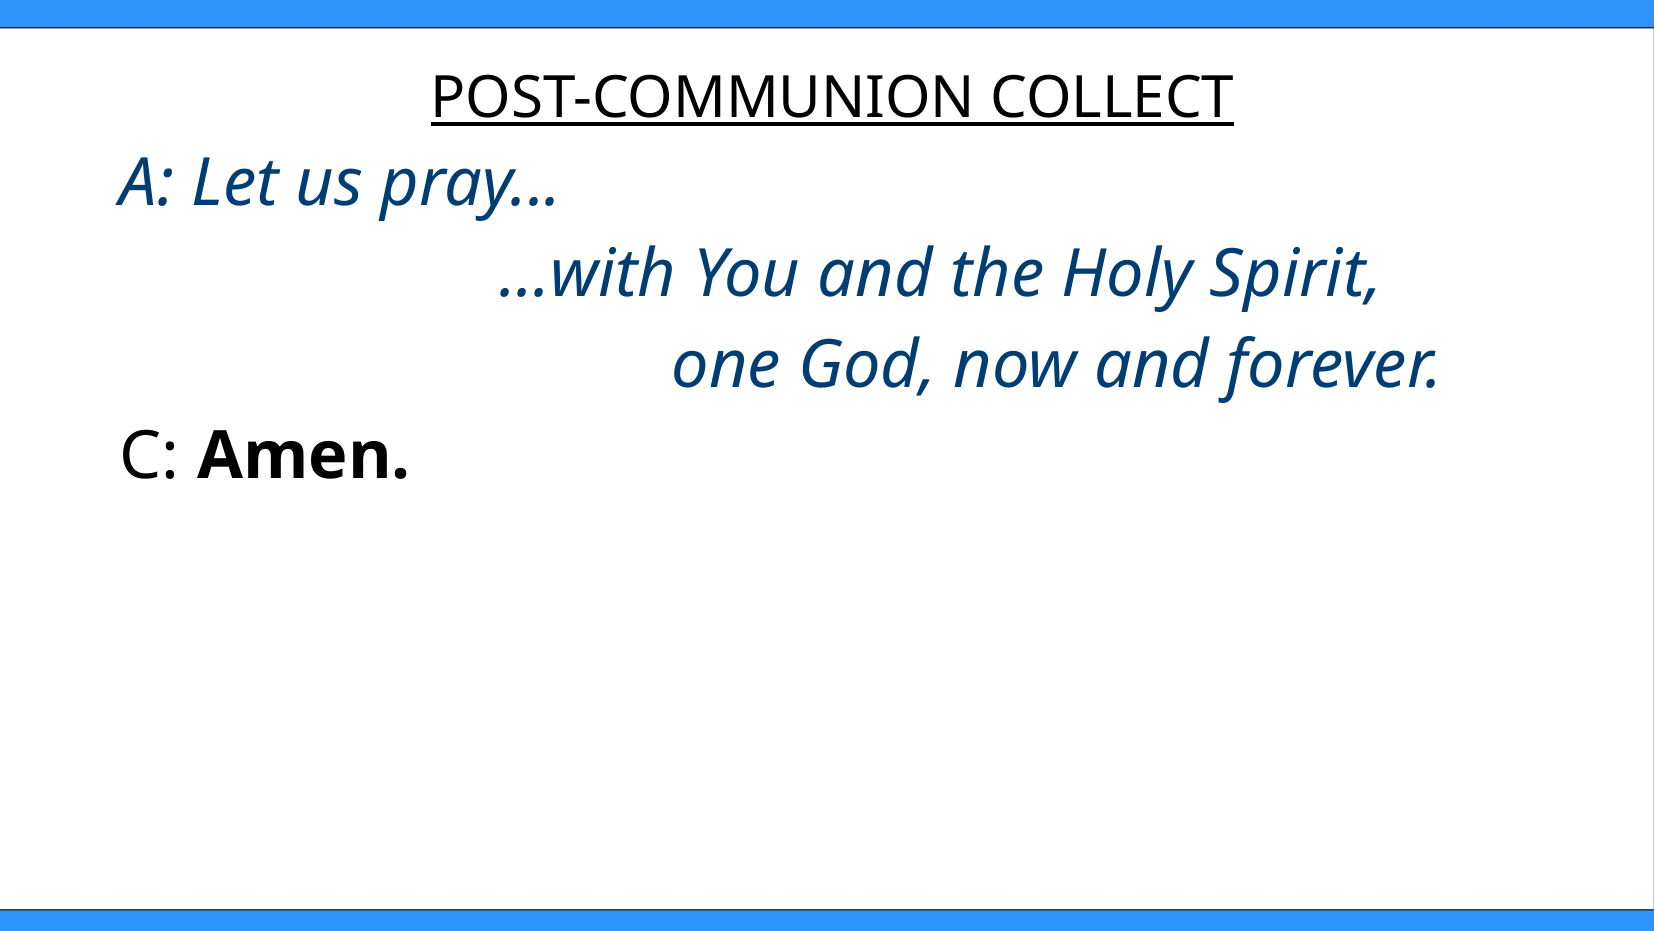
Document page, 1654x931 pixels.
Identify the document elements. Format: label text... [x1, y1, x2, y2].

text_box POST-COMMUNION COLLECT A: Let us pray... ...with You and the Holy Spirit, one God, now and forever. C: Amen. [105, 47, 1561, 496]
picture [0, 0, 1654, 931]
